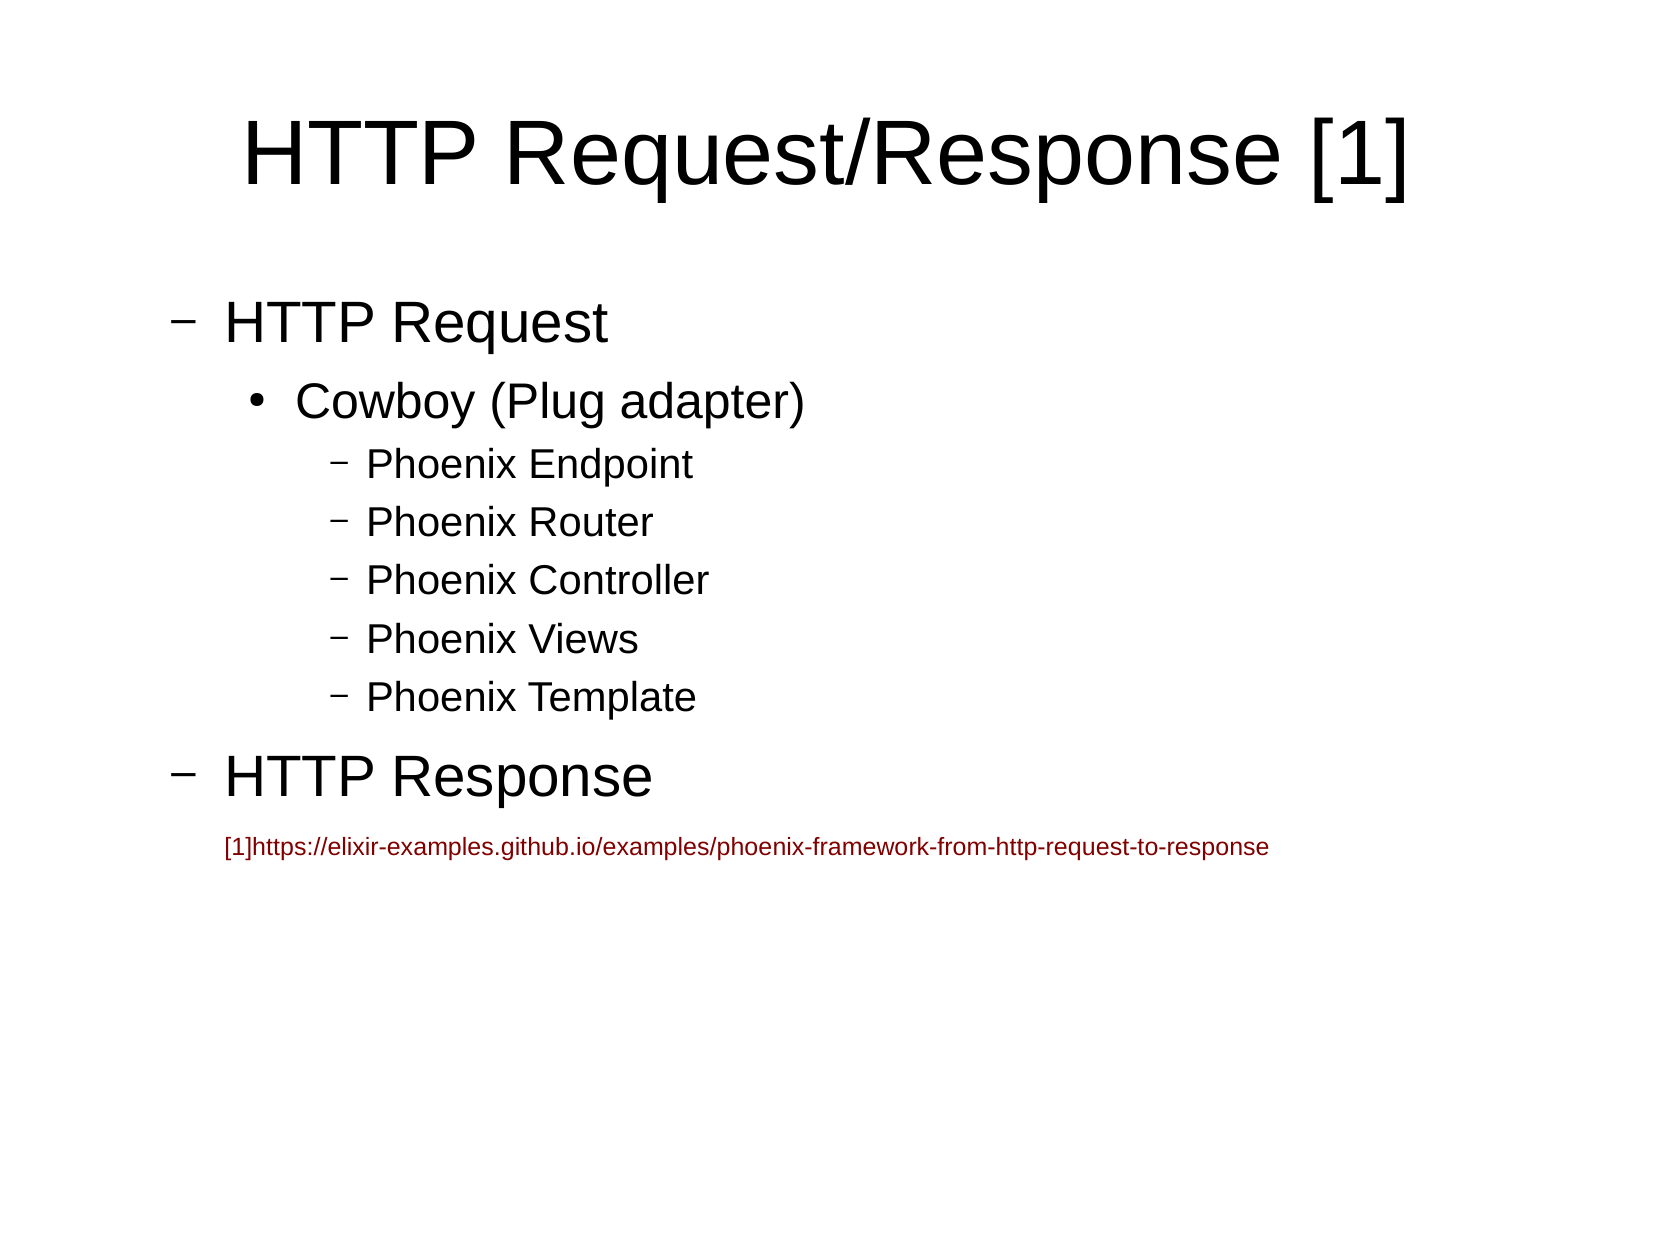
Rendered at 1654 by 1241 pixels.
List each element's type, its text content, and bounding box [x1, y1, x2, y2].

list HTTP Request Cowboy (Plug adapter) Phoenix Endpoint Phoenix Router Phoenix Controller Phoenix Views Phoenix Template HTTP Response [1]https://elixir-examples.github.io/examples/phoenix-framework-from-http-request-to-response [82, 290, 1571, 1010]
title HTTP Request/Response [1] [82, 49, 1571, 257]
